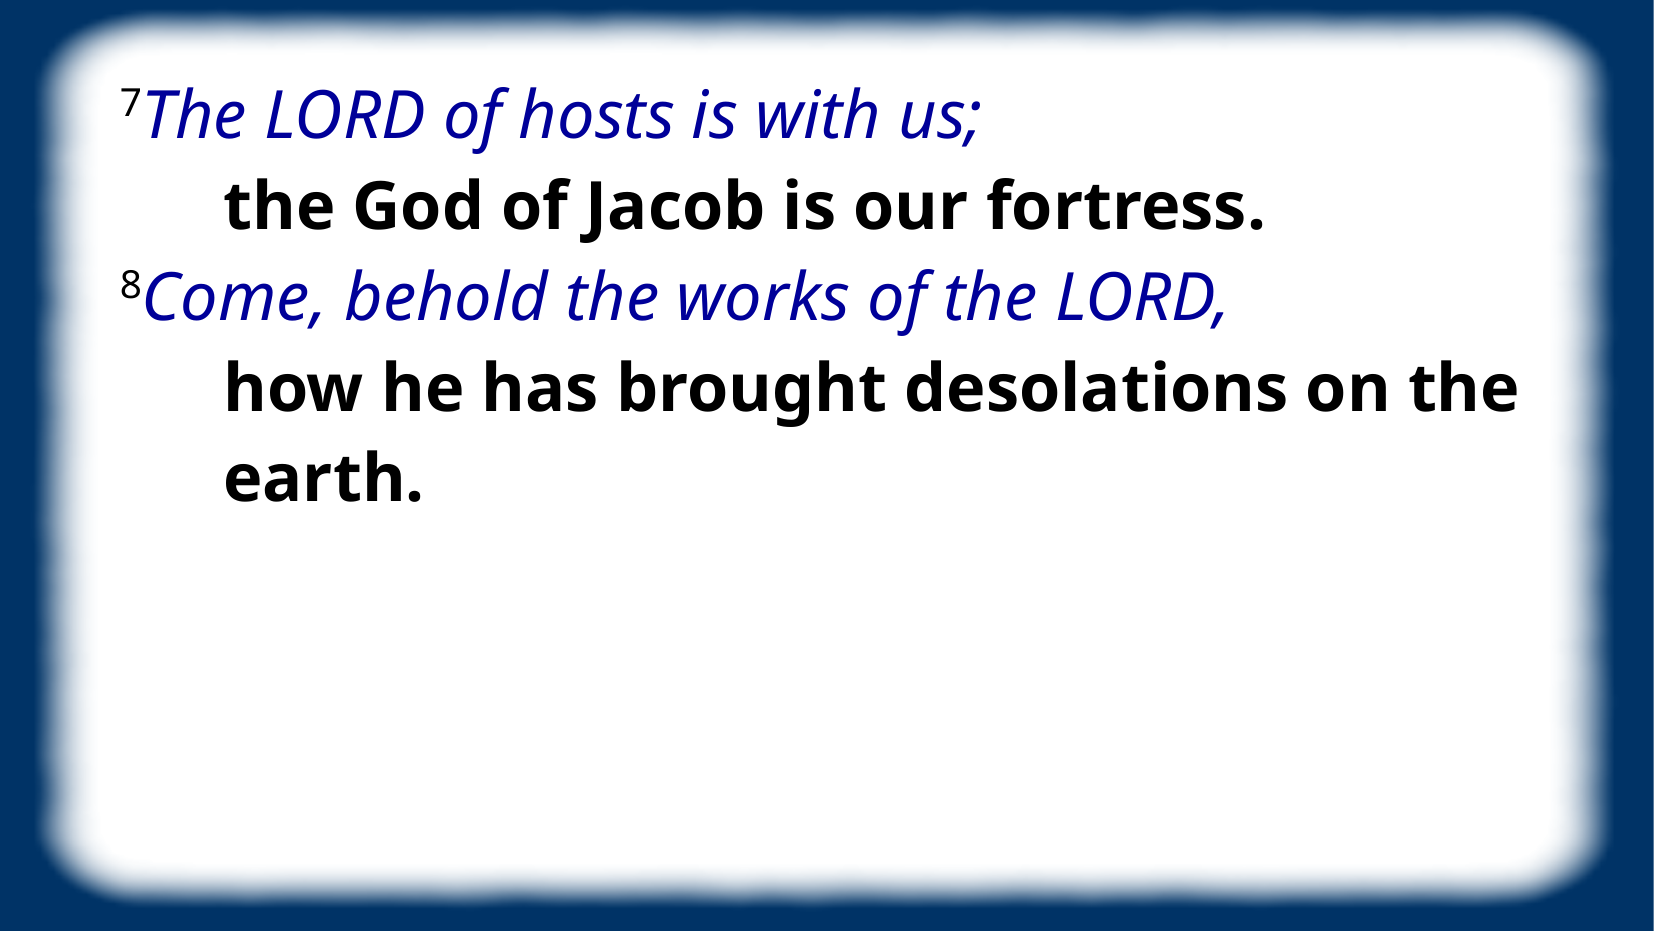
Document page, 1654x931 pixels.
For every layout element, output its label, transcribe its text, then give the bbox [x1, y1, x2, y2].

text_box 7The LORD of hosts is with us; the God of Jacob is our fortress. 8Come, behold the works of the LORD, how he has brought desolations on the earth. [105, 60, 1546, 519]
picture [0, 0, 1654, 931]
